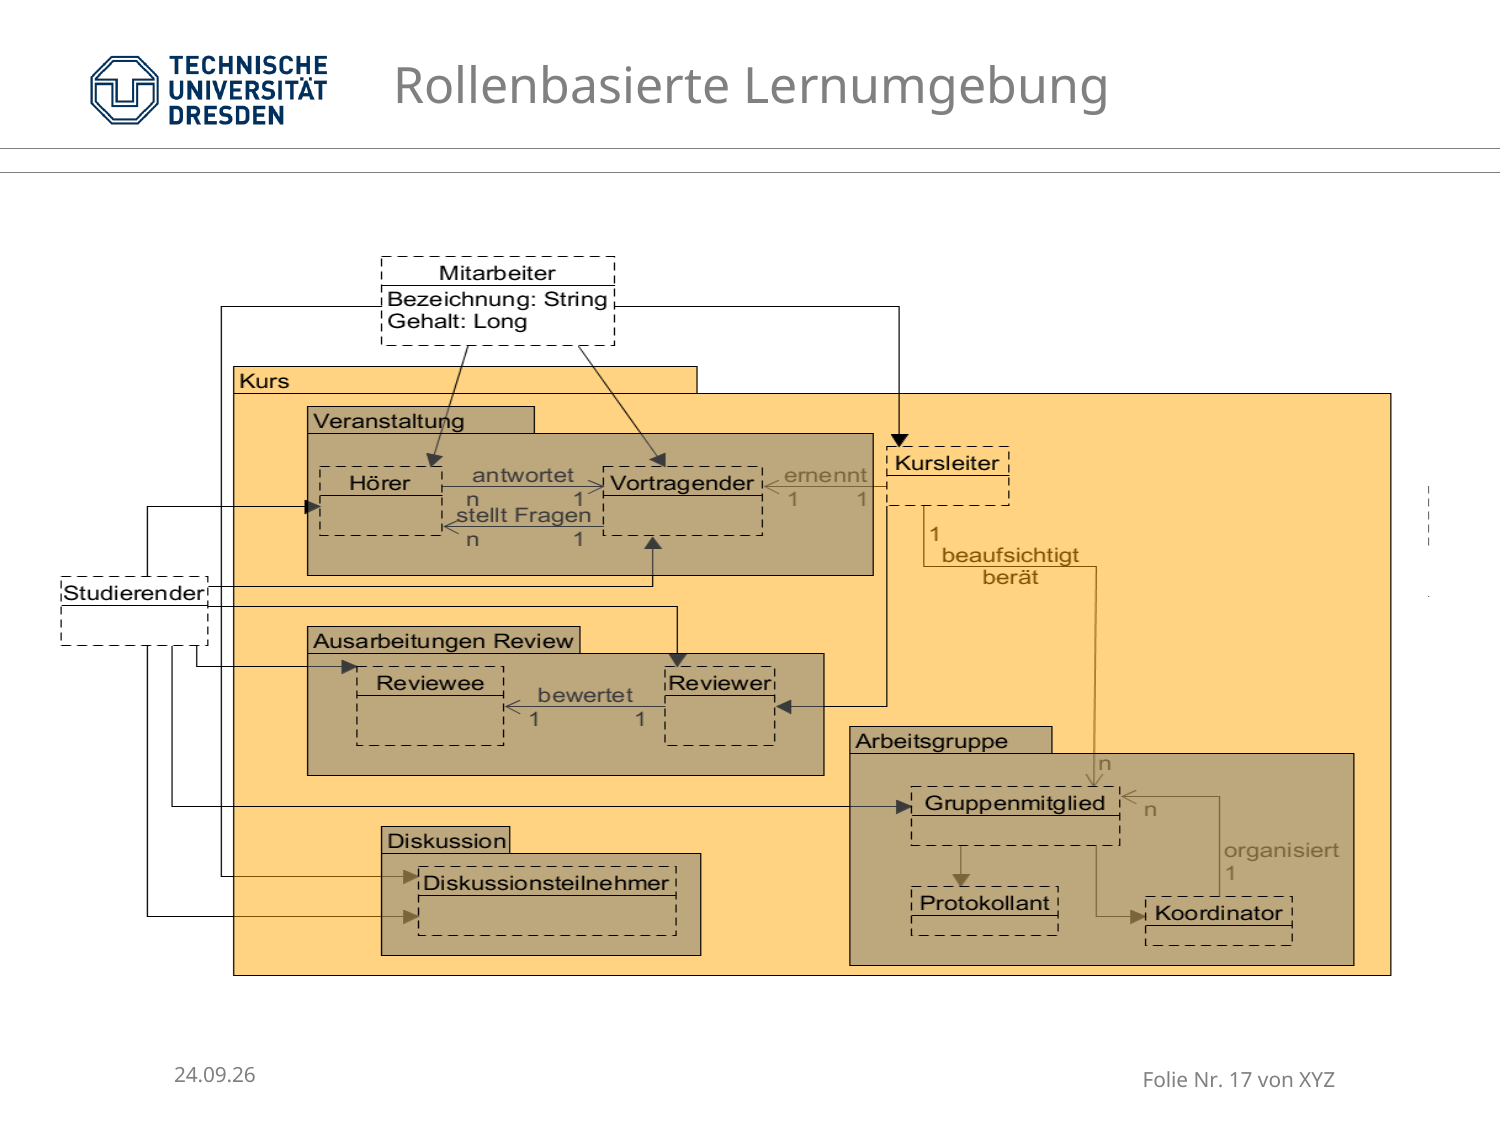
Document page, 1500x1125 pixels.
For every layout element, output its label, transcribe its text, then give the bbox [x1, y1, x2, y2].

picture [90, 54, 327, 125]
title Rollenbasierte Lernumgebung [378, 0, 1500, 178]
picture [36, 236, 1430, 996]
text_box 26.06.18 [159, 1046, 510, 1107]
